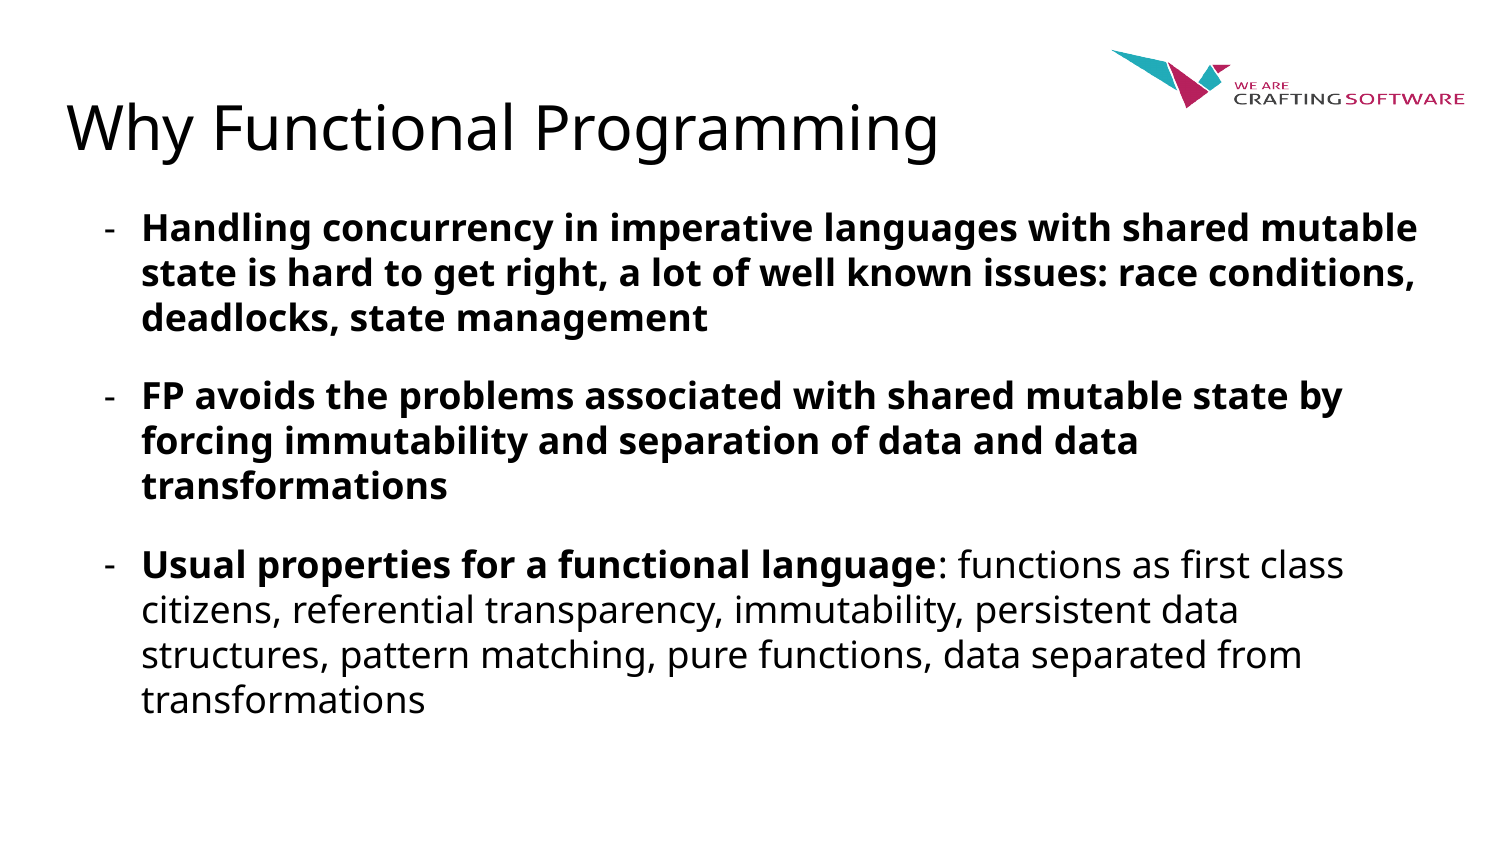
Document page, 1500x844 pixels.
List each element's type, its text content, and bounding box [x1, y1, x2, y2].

list Handling concurrency in imperative languages with shared mutable state is hard to get right, a lot of well known issues: race conditions, deadlocks, state management FP avoids the problems associated with shared mutable state by forcing immutability and separation of data and data transformations Usual properties for a functional language: functions as first class citizens, referential transparency, immutability, persistent data structures, pattern matching, pure functions, data separated from transformations [51, 189, 1449, 750]
picture [1094, 0, 1481, 163]
title Why Functional Programming [51, 72, 1449, 167]
